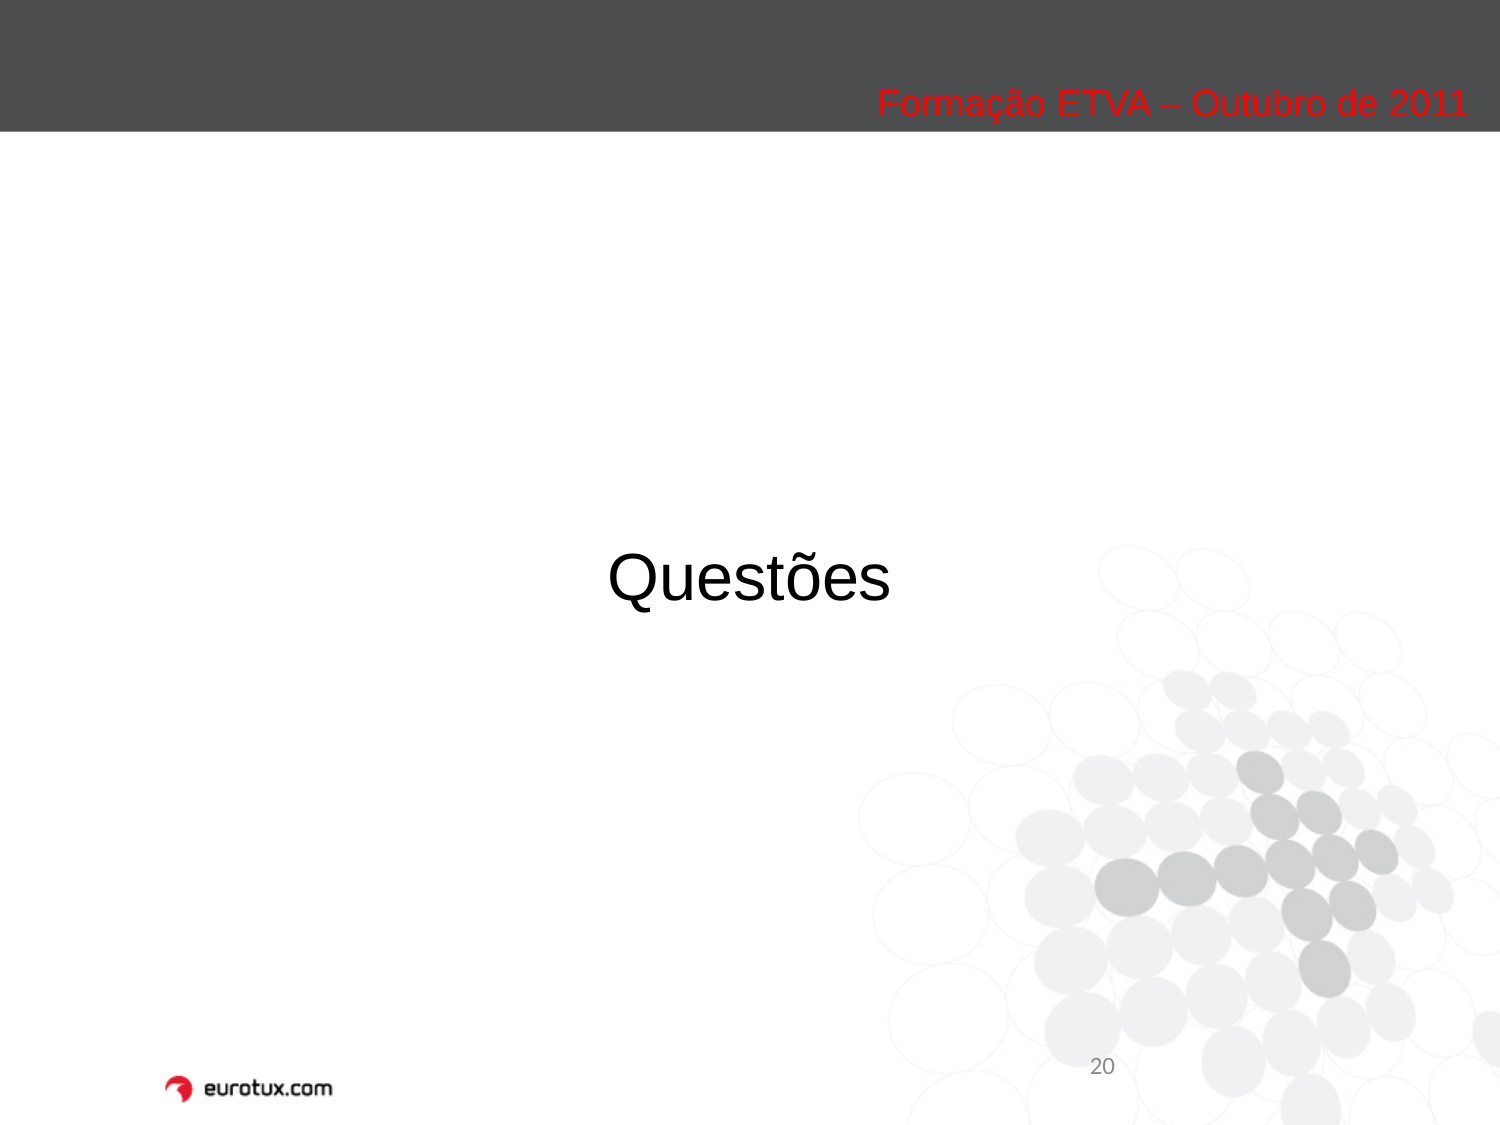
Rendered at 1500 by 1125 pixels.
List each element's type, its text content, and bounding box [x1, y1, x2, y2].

subtitle Questões [75, 112, 1425, 1043]
picture [0, 0, 1500, 1125]
